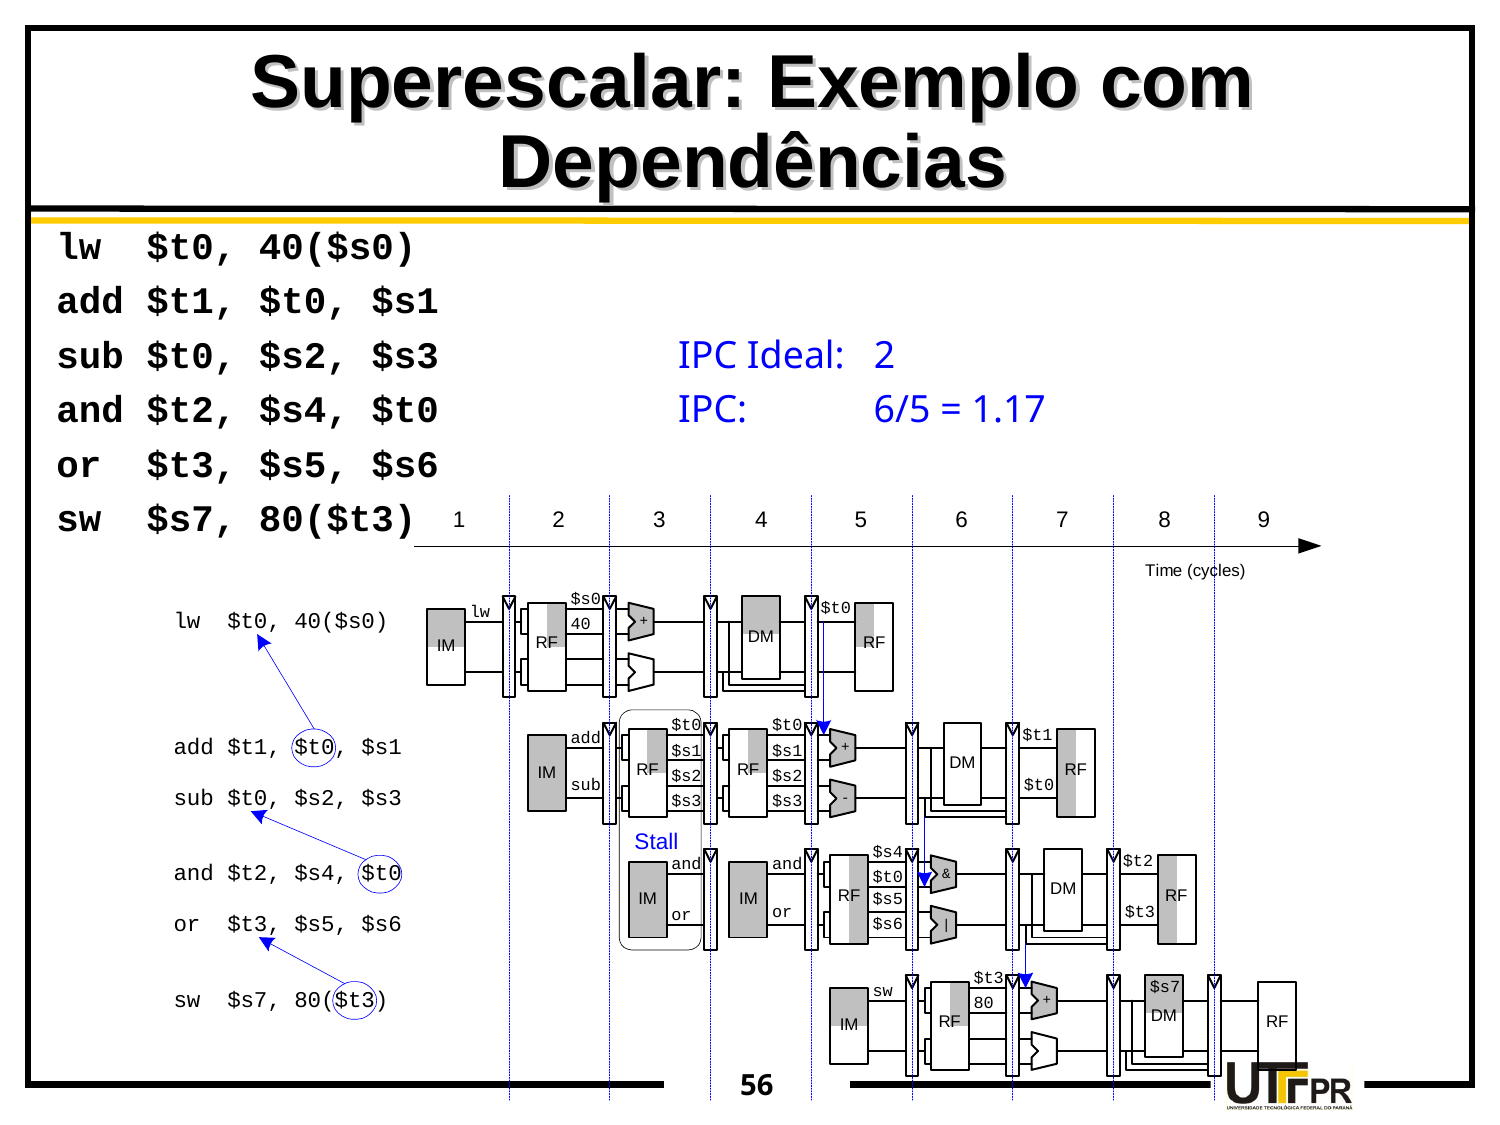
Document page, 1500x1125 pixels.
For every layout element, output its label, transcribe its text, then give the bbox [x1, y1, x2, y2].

title Superescalar: Exemplo com Dependências [29, 39, 1477, 212]
chart [159, 491, 1351, 1105]
text_box lw $t0, 40($s0) add $t1, $t0, $s1 sub $t0, $s2, $s3 IPC Ideal: 2 and $t2, $s4, $t0 IPC: 6/5 = 1.17 or $t3, $s5, $s6 sw $s7, 80($t3) [41, 219, 1434, 1125]
